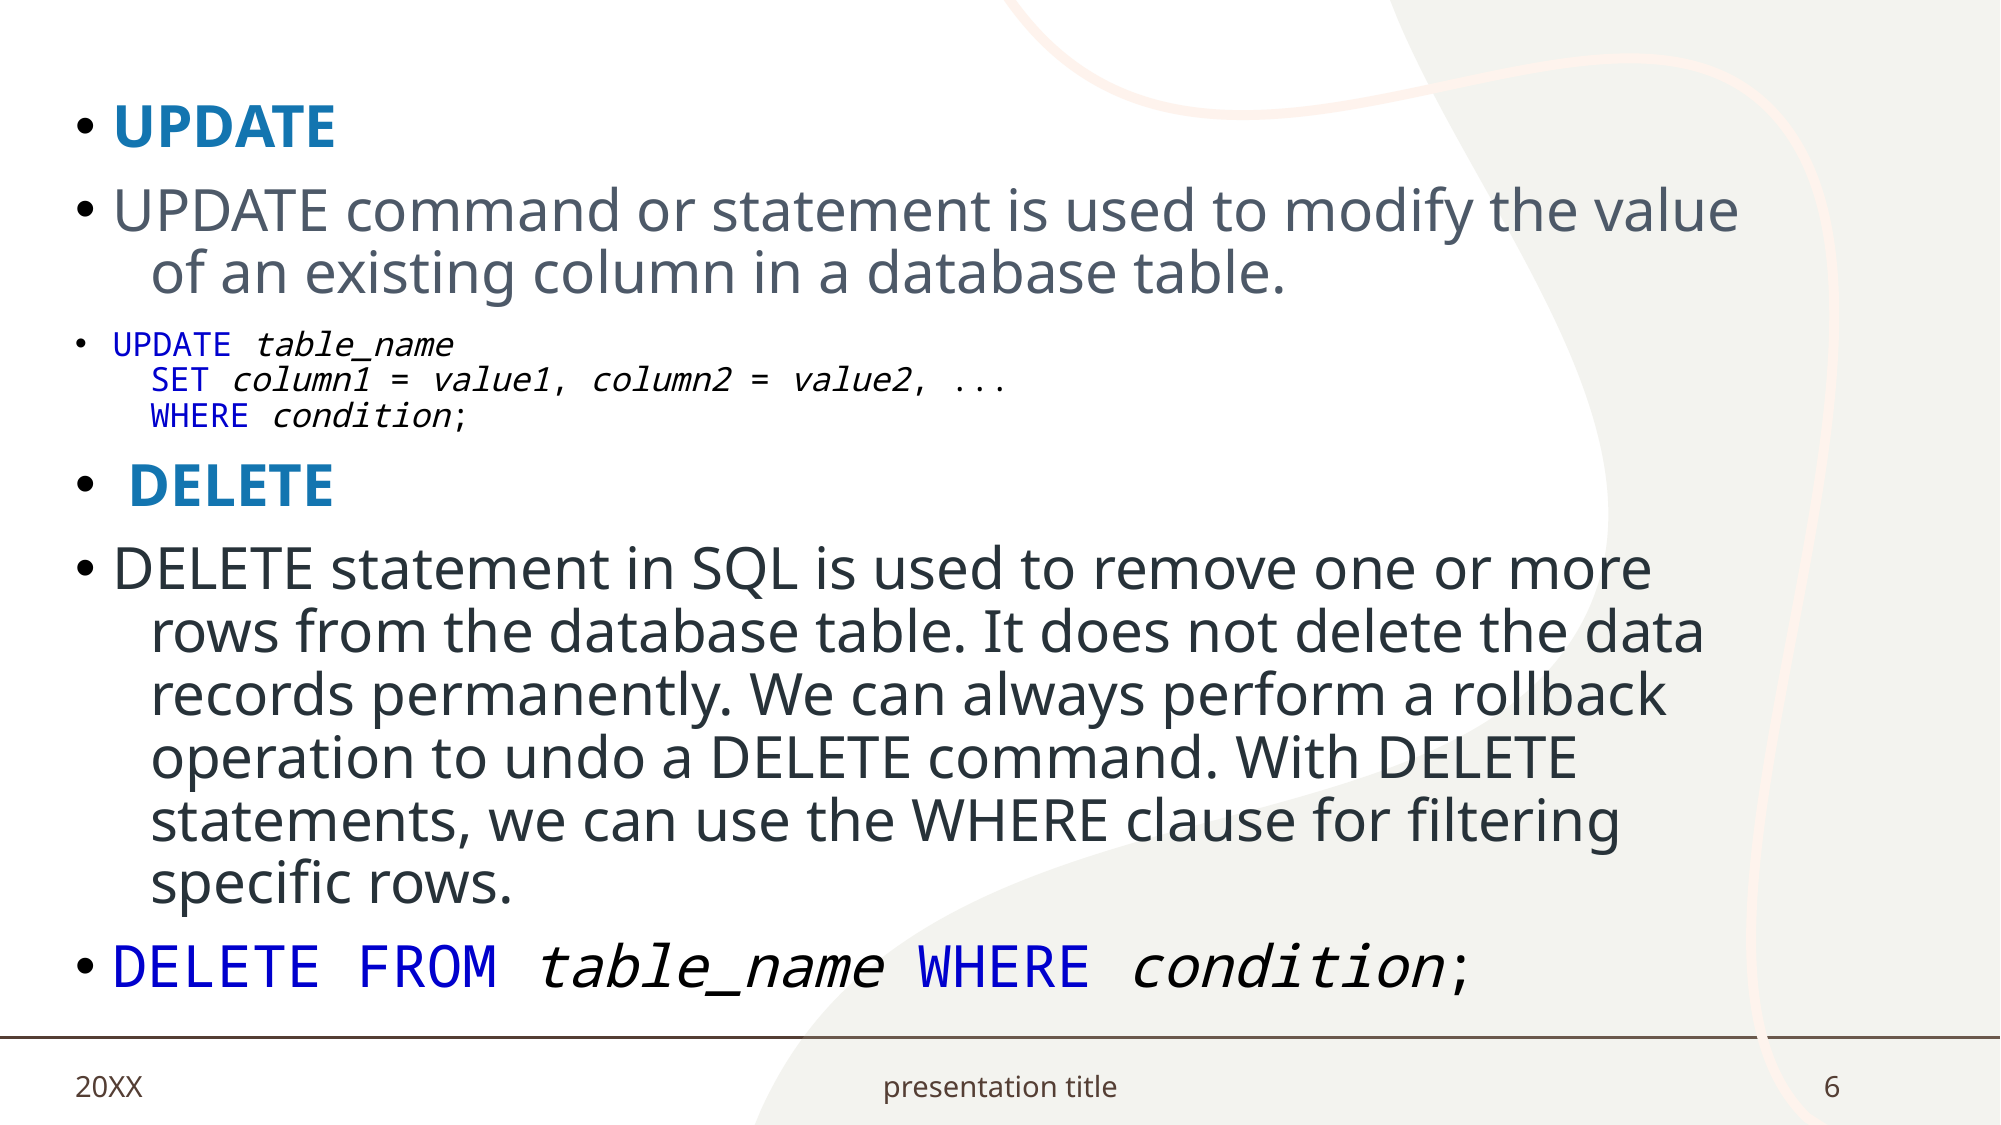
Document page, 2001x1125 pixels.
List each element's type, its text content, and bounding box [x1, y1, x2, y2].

list UPDATE UPDATE command or statement is used to modify the value of an existing column in a database table. UPDATE table_name SET column1 = value1, column2 = value2, ... WHERE condition; DELETE DELETE statement in SQL is used to remove one or more rows from the database table. It does not delete the data records permanently. We can always perform a rollback operation to undo a DELETE command. With DELETE statements, we can use the WHERE clause for filtering specific rows. DELETE FROM table_name WHERE condition; [60, 89, 1785, 1009]
text_box presentation title [718, 1060, 1283, 1112]
text_box 20XX [60, 1060, 222, 1112]
text_box [1808, 1060, 1971, 1112]
